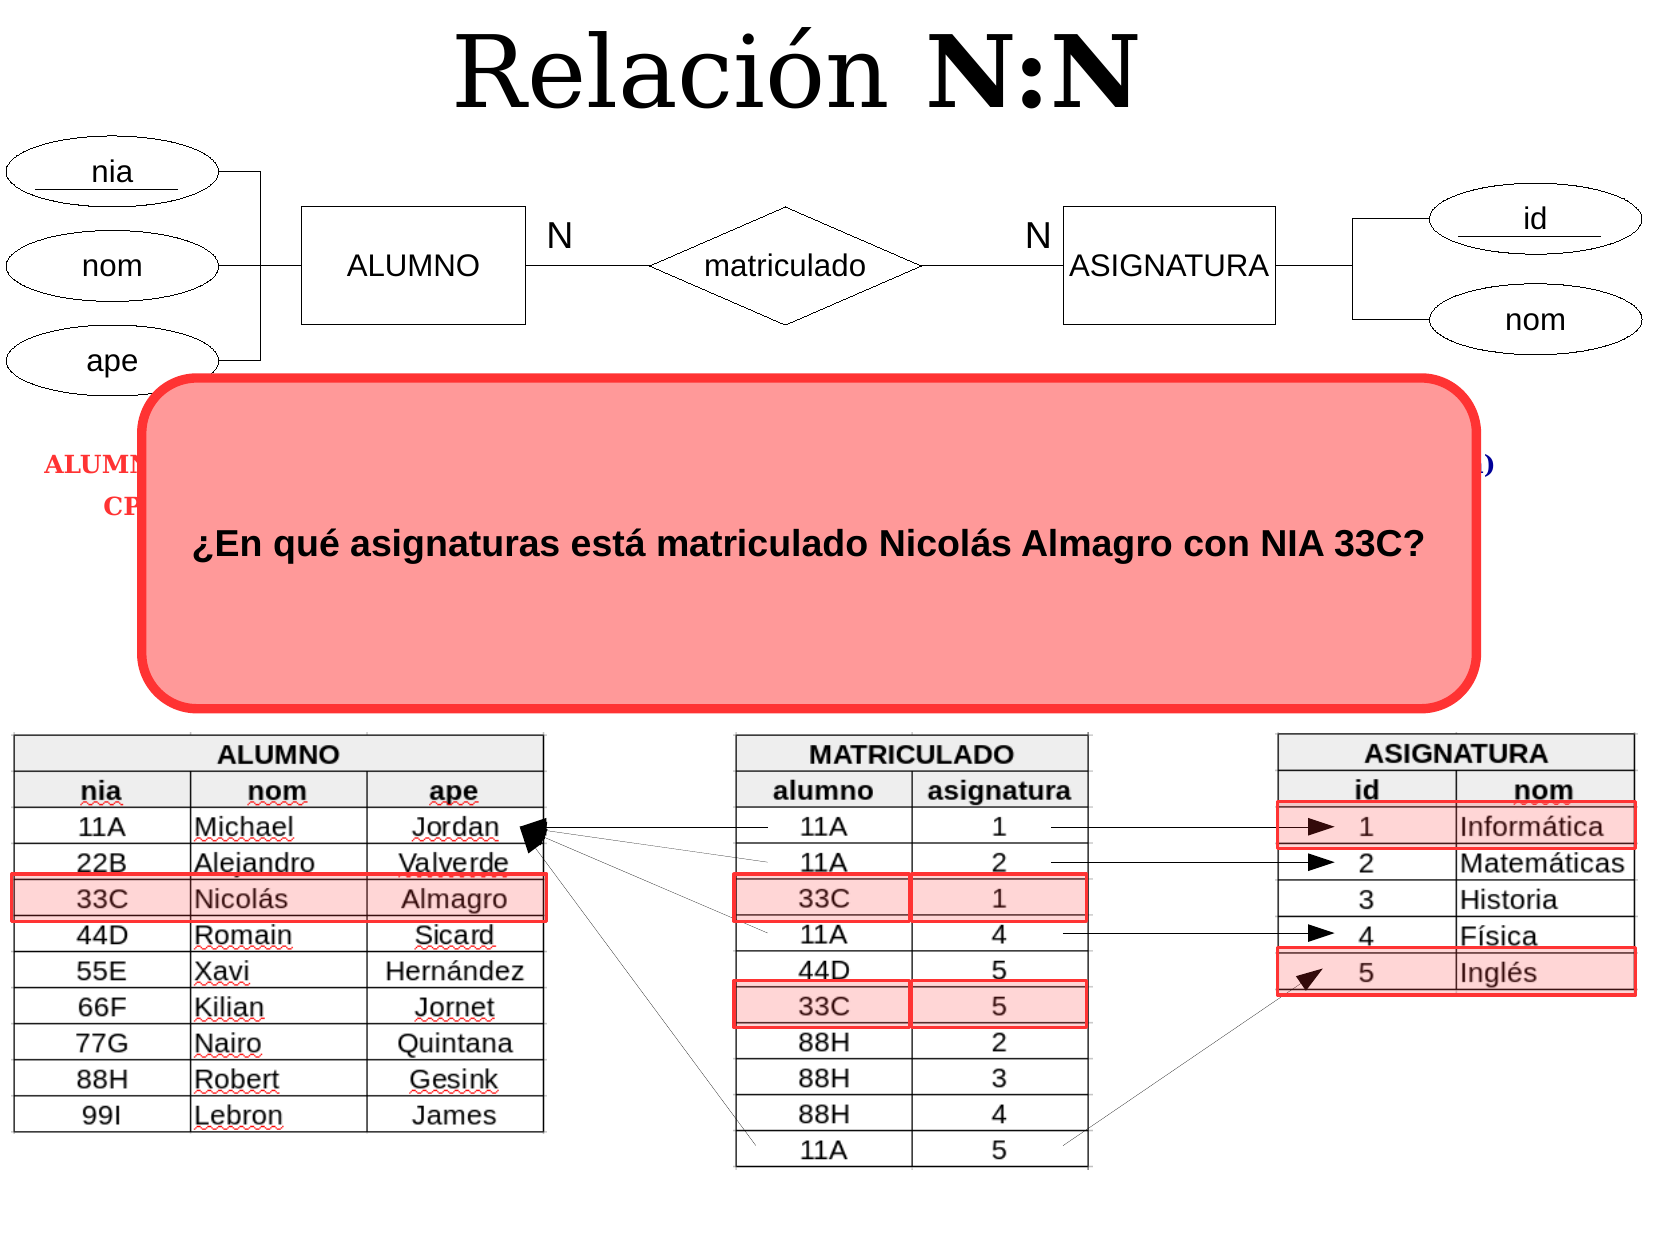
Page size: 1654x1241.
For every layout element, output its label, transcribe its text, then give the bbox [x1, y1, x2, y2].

text_box [11, 874, 547, 922]
text_box [1277, 801, 1636, 849]
text_box ALUMNO (nia, nom, ape) [29, 442, 141, 527]
text_box [733, 980, 910, 1028]
text_box CP: nia [88, 484, 141, 568]
text_box Relación N:N [437, 5, 1157, 139]
text_box [733, 874, 910, 922]
picture [11, 732, 547, 874]
picture [1275, 732, 1638, 993]
text_box [911, 980, 1087, 1028]
text_box N [1010, 206, 1067, 264]
text_box [1277, 947, 1636, 995]
text_box ASIGNATURA (id, nom) [1477, 443, 1651, 527]
text_box N [531, 206, 589, 264]
text_box matriculado [649, 206, 922, 325]
text_box ape [6, 325, 219, 396]
text_box nom [1429, 283, 1643, 355]
text_box [911, 874, 1087, 922]
text_box id [1429, 183, 1642, 255]
text_box ¿En qué asignaturas está matriculado Nicolás Almagro con NIA 33C? [141, 377, 1477, 709]
text_box nia [6, 135, 219, 207]
picture [537, 839, 547, 862]
text_box ASIGNATURA [1063, 206, 1276, 325]
picture [733, 732, 1093, 1170]
text_box ALUMNO [301, 206, 526, 325]
text_box nom [6, 230, 219, 302]
picture [11, 922, 547, 1134]
